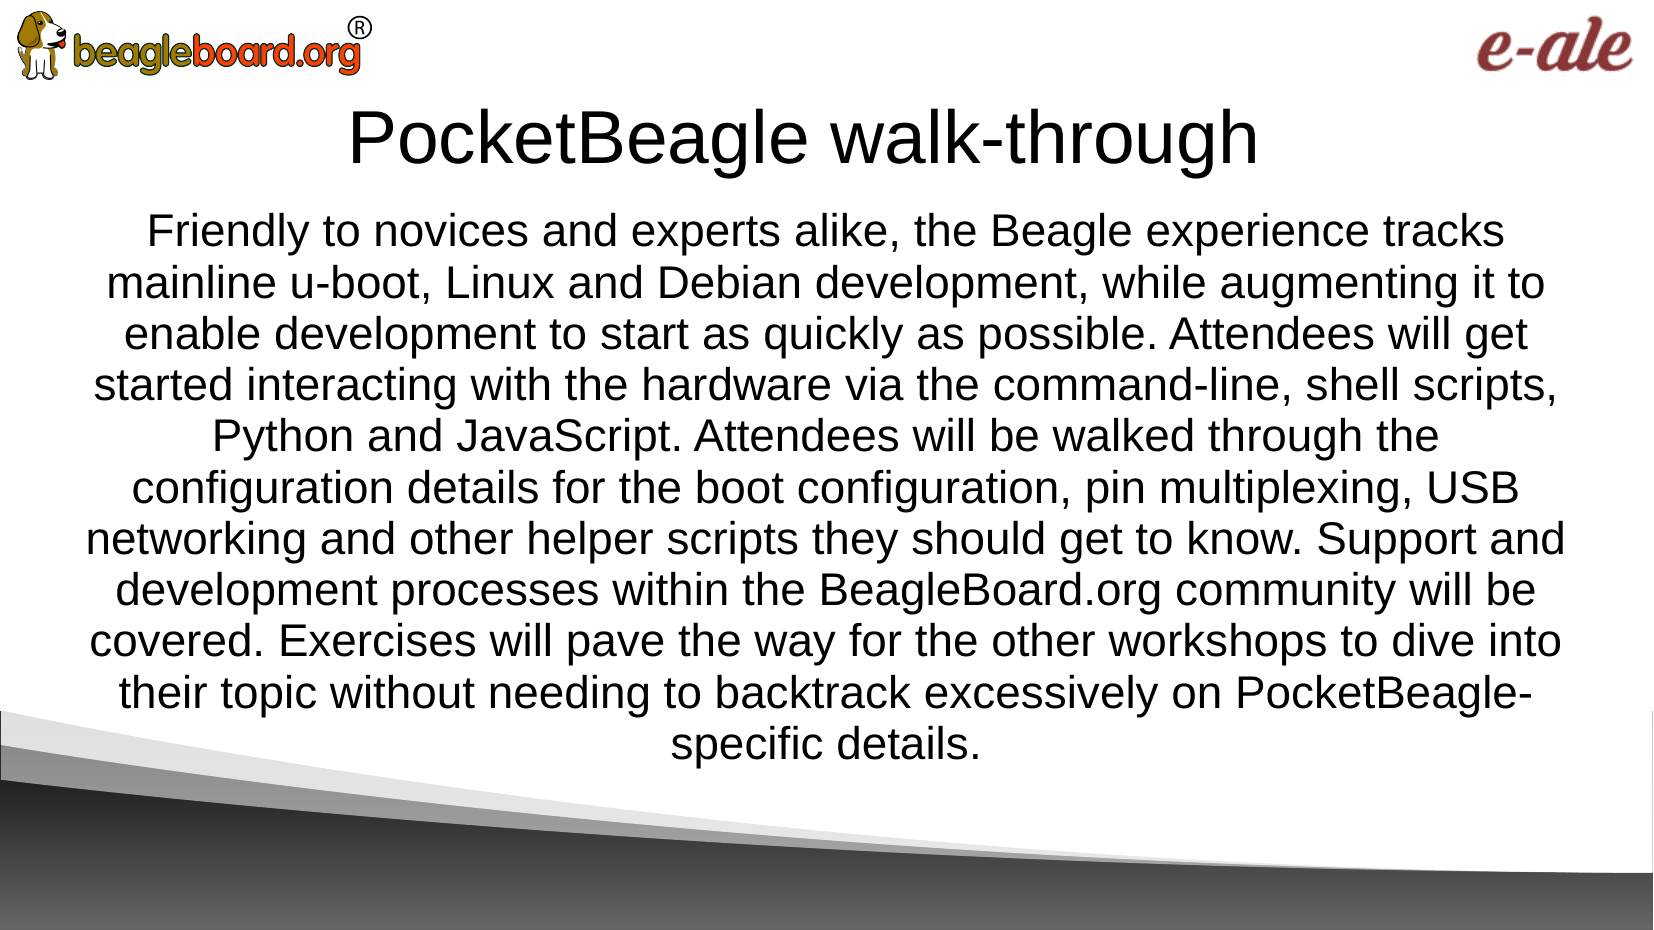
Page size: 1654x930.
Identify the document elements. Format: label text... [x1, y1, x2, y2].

picture [0, 708, 1653, 875]
picture [1475, 14, 1636, 74]
title PocketBeagle walk-through [60, 53, 1548, 222]
subtitle Friendly to novices and experts alike, the Beagle experience tracks mainline u-boot, Linux and Debian development, while augmenting it to enable development to start as quickly as possible. Attendees will get started interacting with the hardware via the command-line, shell scripts, Python and JavaScript. Attendees will be walked through the configuration details for the boot configuration, pin multiplexing, USB networking and other helper scripts they should get to know. Support and development processes within the BeagleBoard.org community will be covered. Exercises will pave the way for the other workshops to dive into their topic without needing to backtrack excessively on PocketBeagle-specific details. [82, 205, 1571, 770]
picture [17, 11, 372, 80]
